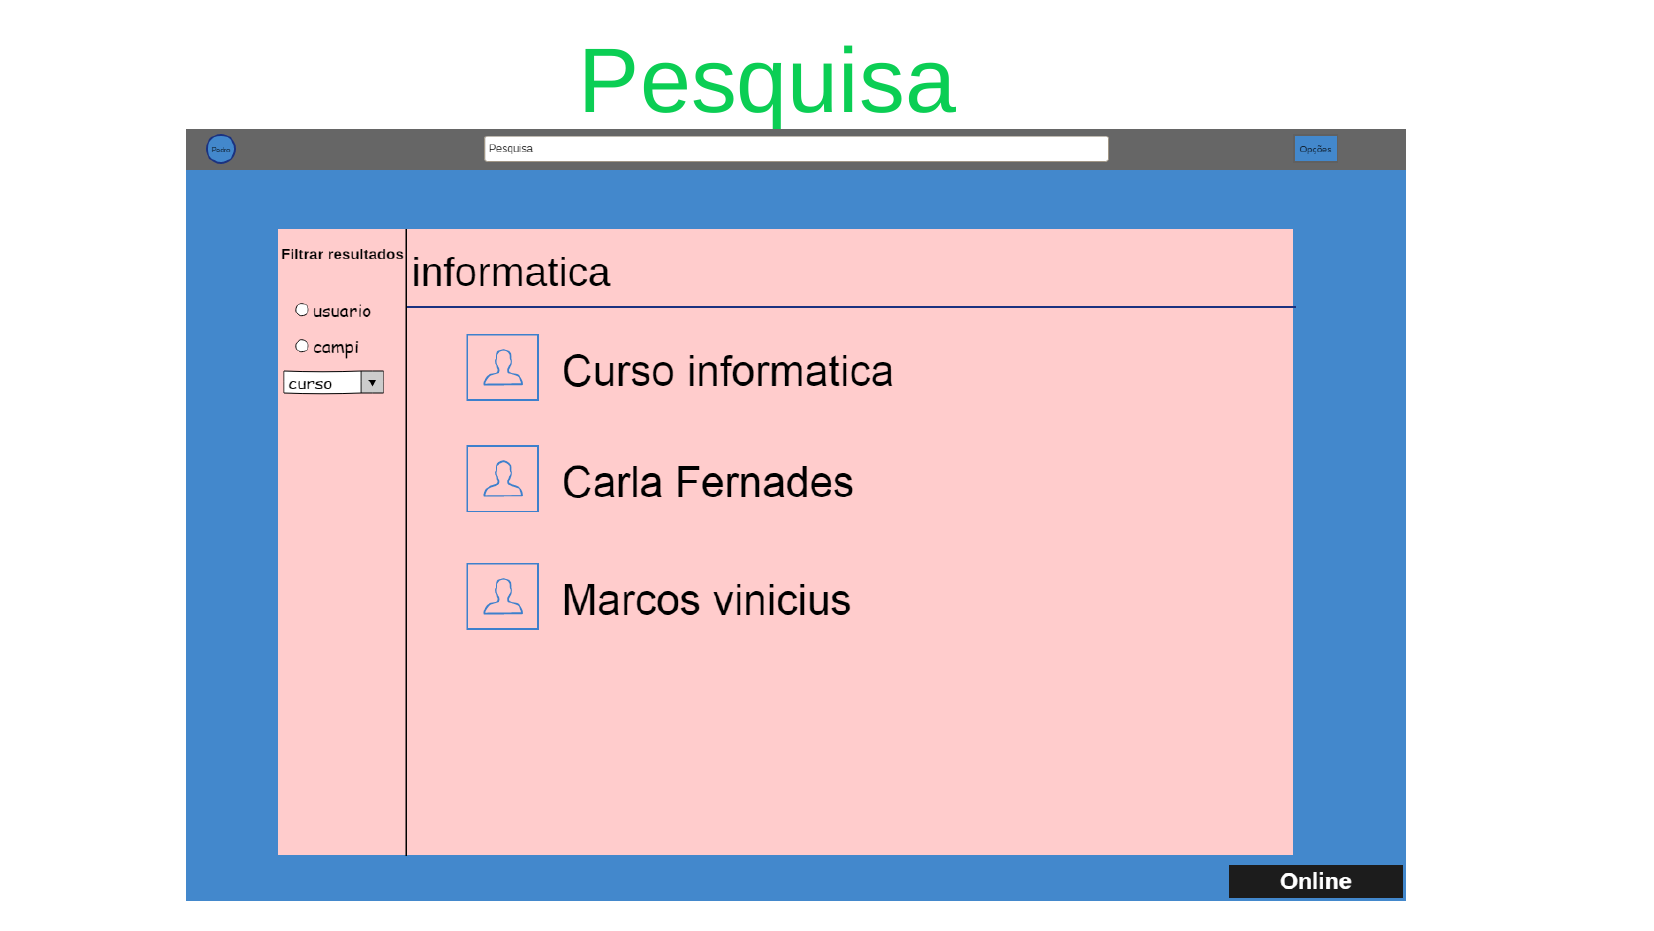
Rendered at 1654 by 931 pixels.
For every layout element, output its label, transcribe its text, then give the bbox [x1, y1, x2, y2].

text_box Pesquisa [23, 0, 1512, 154]
picture [186, 129, 1406, 901]
